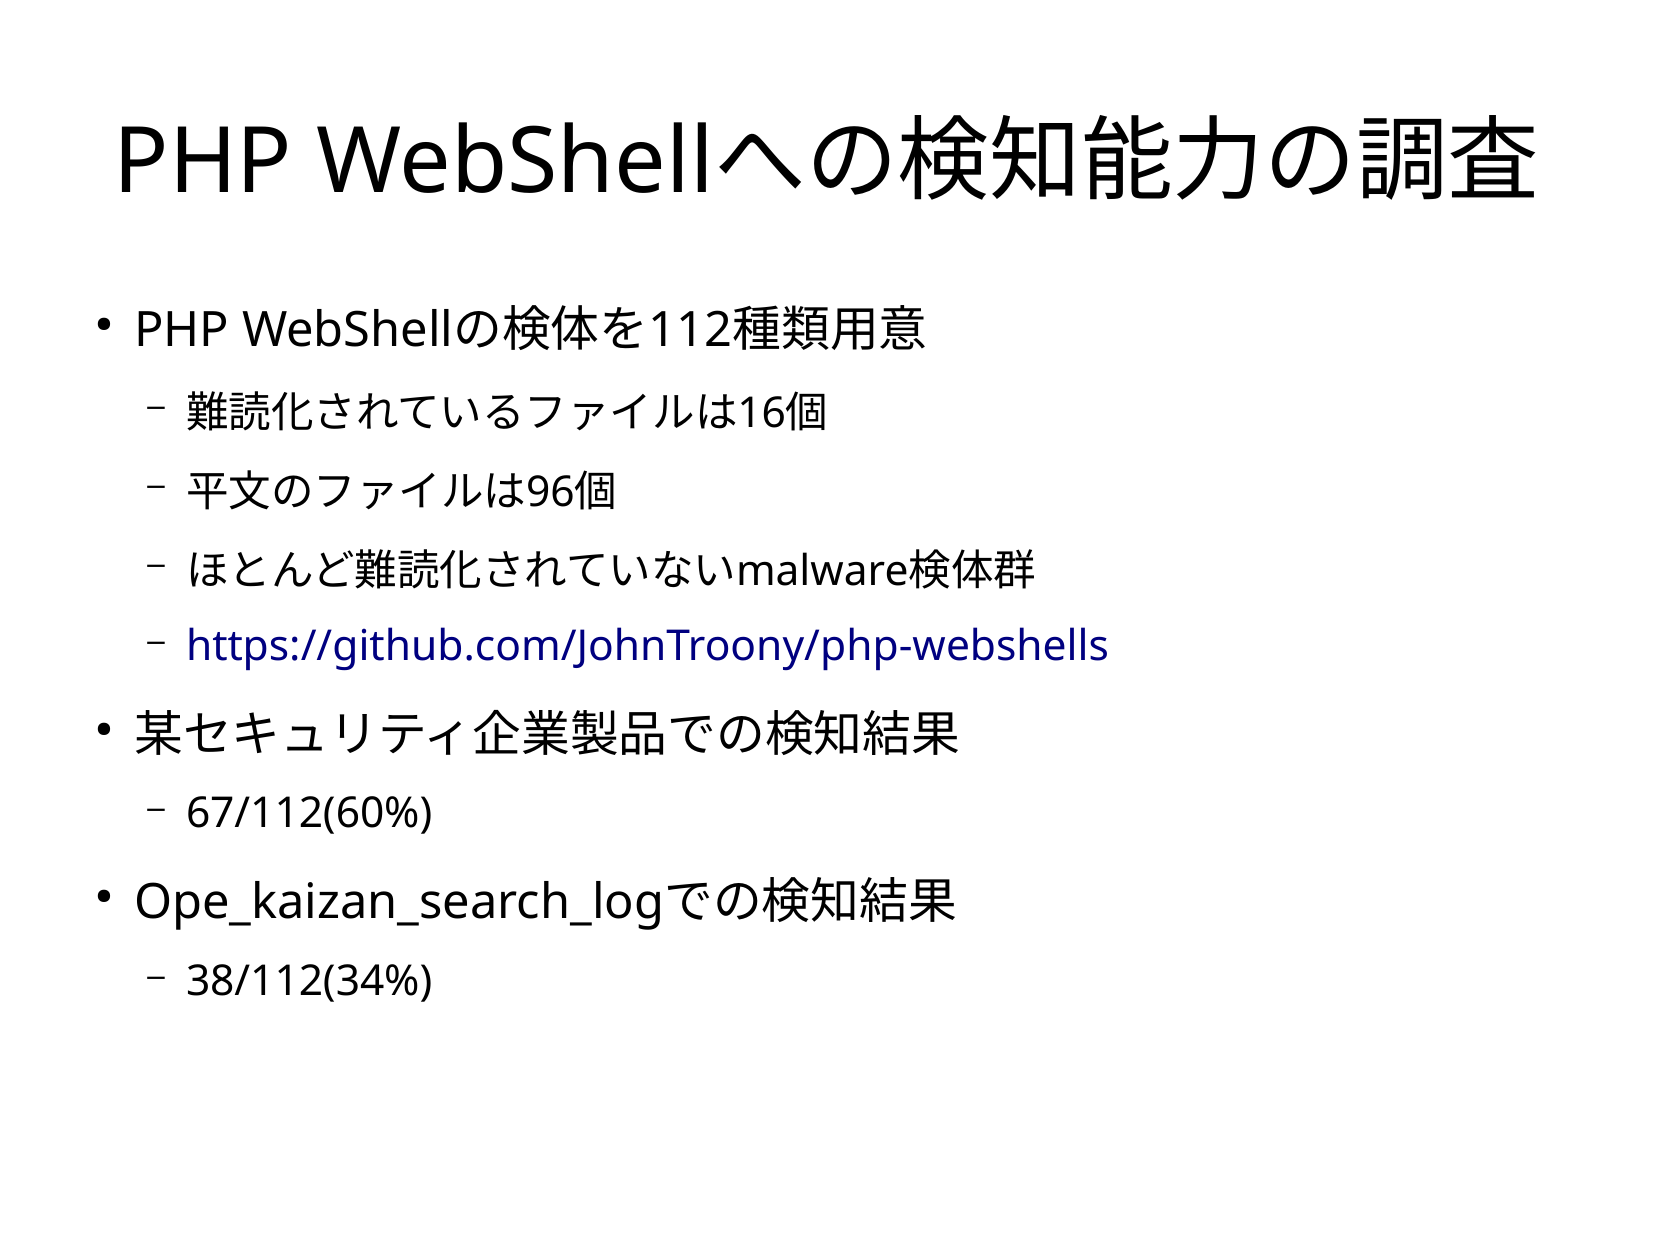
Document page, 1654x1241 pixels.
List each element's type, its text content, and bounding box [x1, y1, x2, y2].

title PHP WebShellへの検知能力の調査 [82, 49, 1571, 257]
list PHP WebShellの検体を112種類用意 難読化されているファイルは16個 平文のファイルは96個 ほとんど難読化されていないmalware検体群 https://github.com/JohnTroony/php-webshells 某セキュリティ企業製品での検知結果 67/112(60%) Ope_kaizan_search_logでの検知結果 38/112(34%) [82, 290, 1571, 1010]
